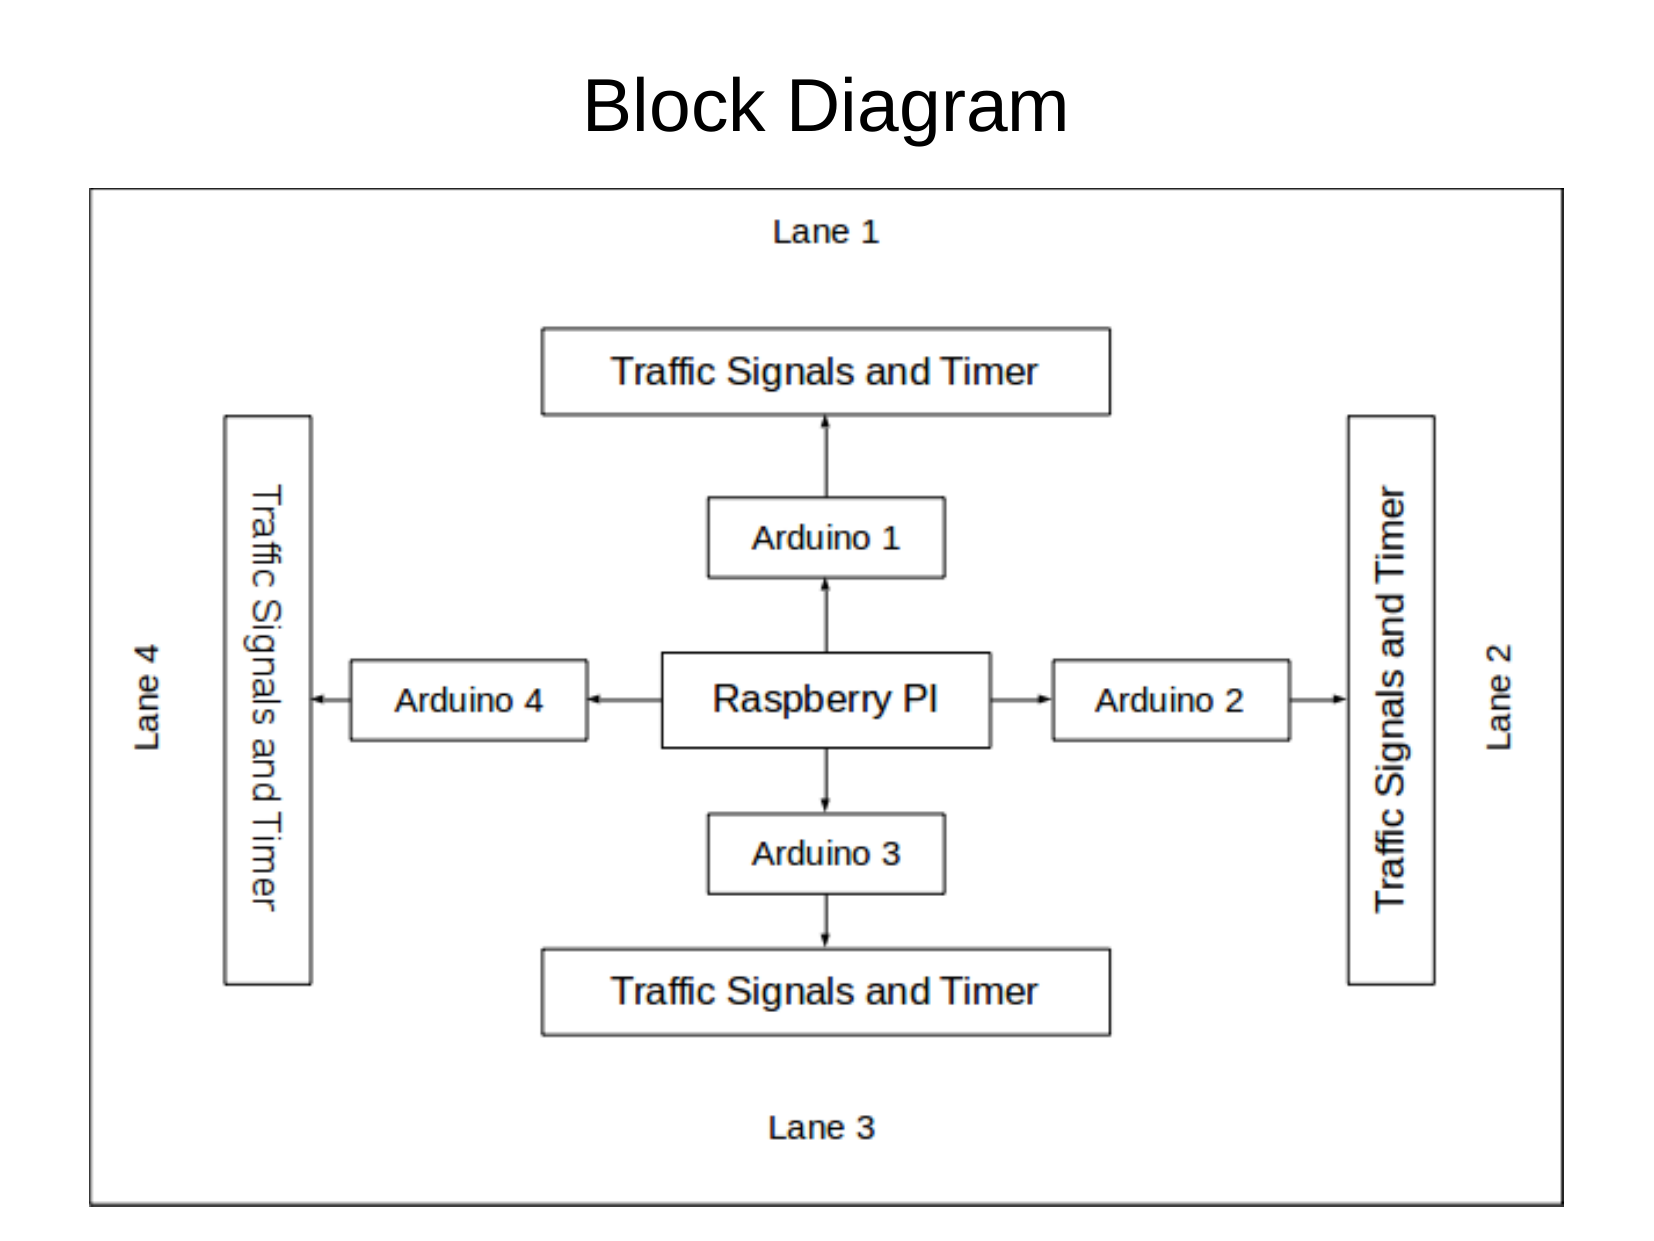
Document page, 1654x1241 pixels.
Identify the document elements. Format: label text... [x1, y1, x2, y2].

title Block Diagram [82, 49, 1571, 154]
picture [89, 188, 1564, 1207]
